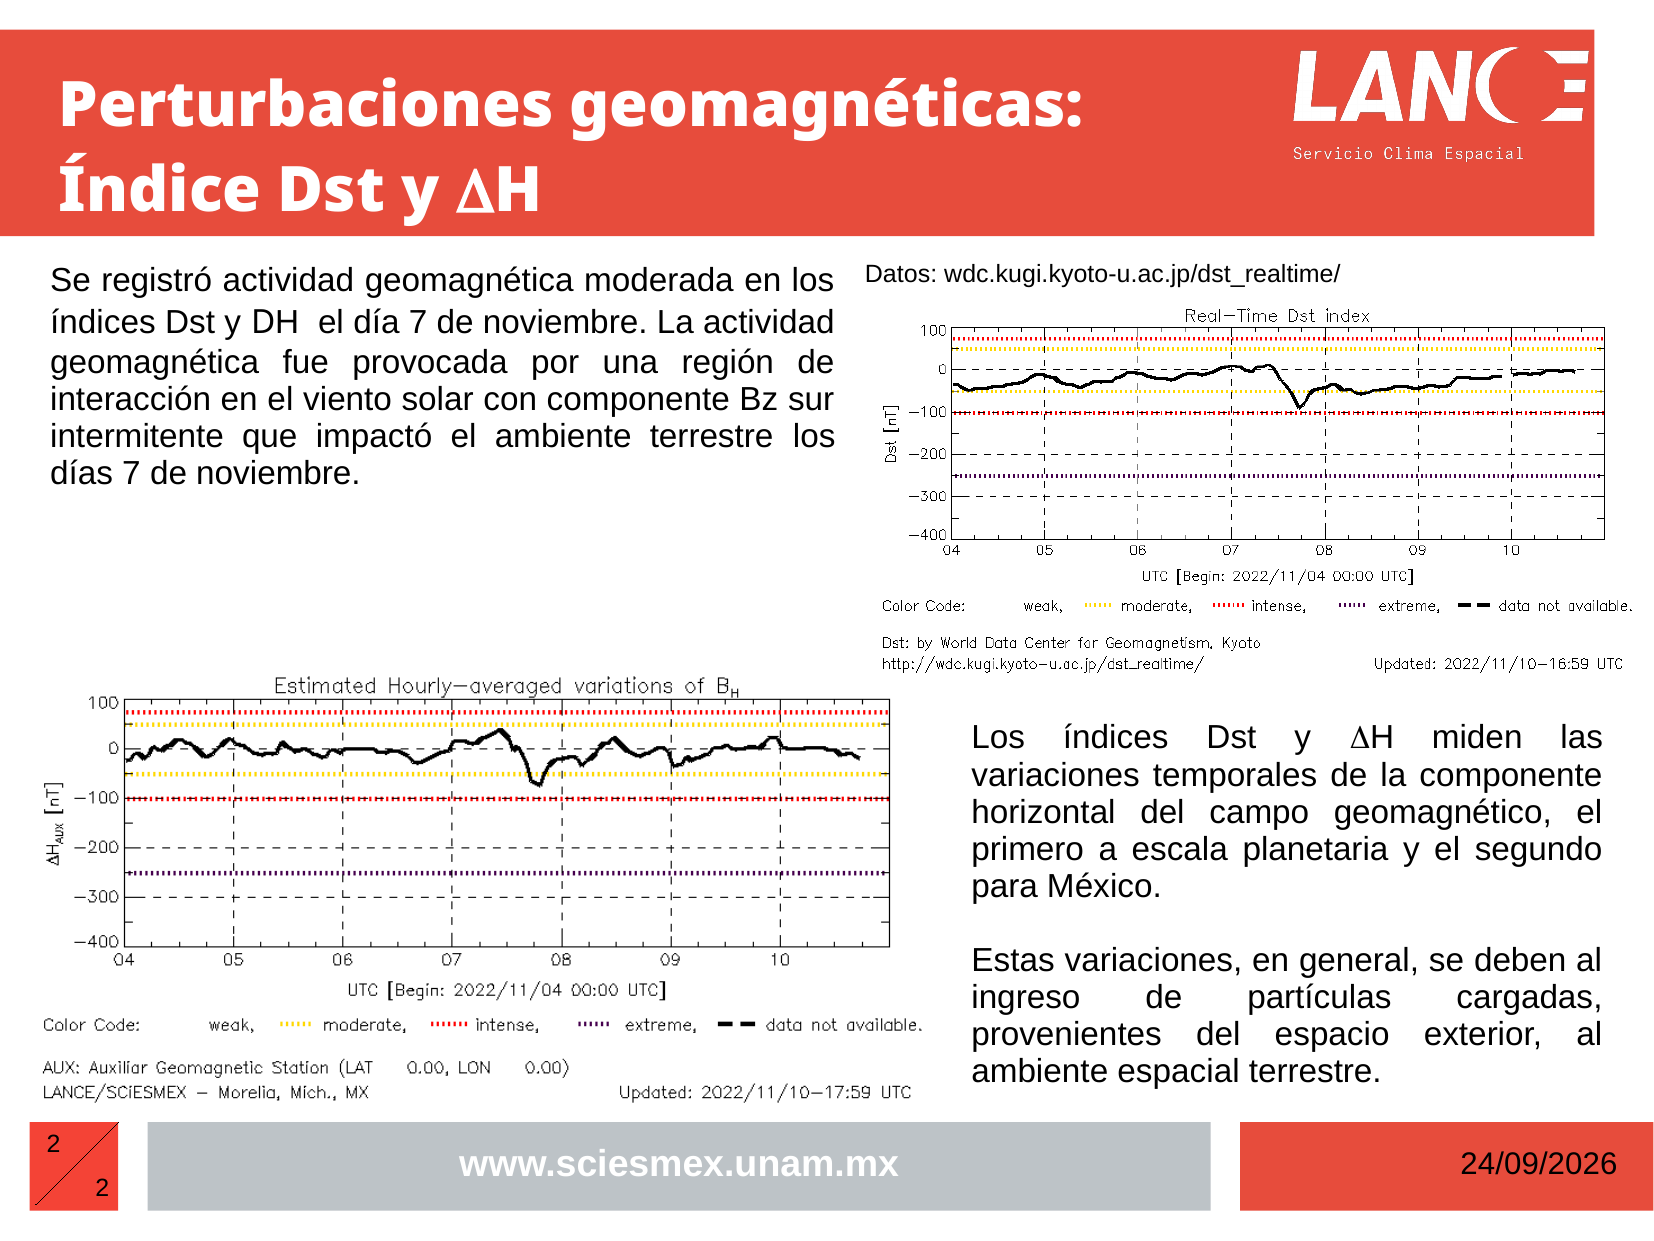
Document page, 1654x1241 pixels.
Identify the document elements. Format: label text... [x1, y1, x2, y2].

text_box <número> [31, 1122, 176, 1170]
text_box Se registró actividad geomagnética moderada en los índices Dst y DH el día 7 de noviembre. La actividad geomagnética fue provocada por una región de interacción en el viento solar con componente Bz sur intermitente que impactó el ambiente terrestre los días 7 de noviembre. [35, 253, 851, 640]
picture [34, 289, 1642, 1105]
picture [1293, 47, 1589, 162]
text_box 10/11/2022 [1424, 1122, 1654, 1205]
title Perturbaciones geomagnéticas: Índice Dst y DH [59, 59, 1312, 207]
text_box Datos: wdc.kugi.kyoto-u.ac.jp/dst_realtime/ [850, 252, 1371, 296]
text_box 2 [35, 1151, 125, 1209]
text_box Los índices Dst y DH miden las variaciones temporales de la componente horizontal del campo geomagnético, el primero a escala planetaria y el segundo para México. Estas variaciones, en general, se deben al ingreso de partículas cargadas, provenientes del espacio exterior, al ambiente espacial terrestre. [956, 711, 1619, 1097]
text_box www.sciesmex.unam.mx [153, 1122, 1205, 1205]
